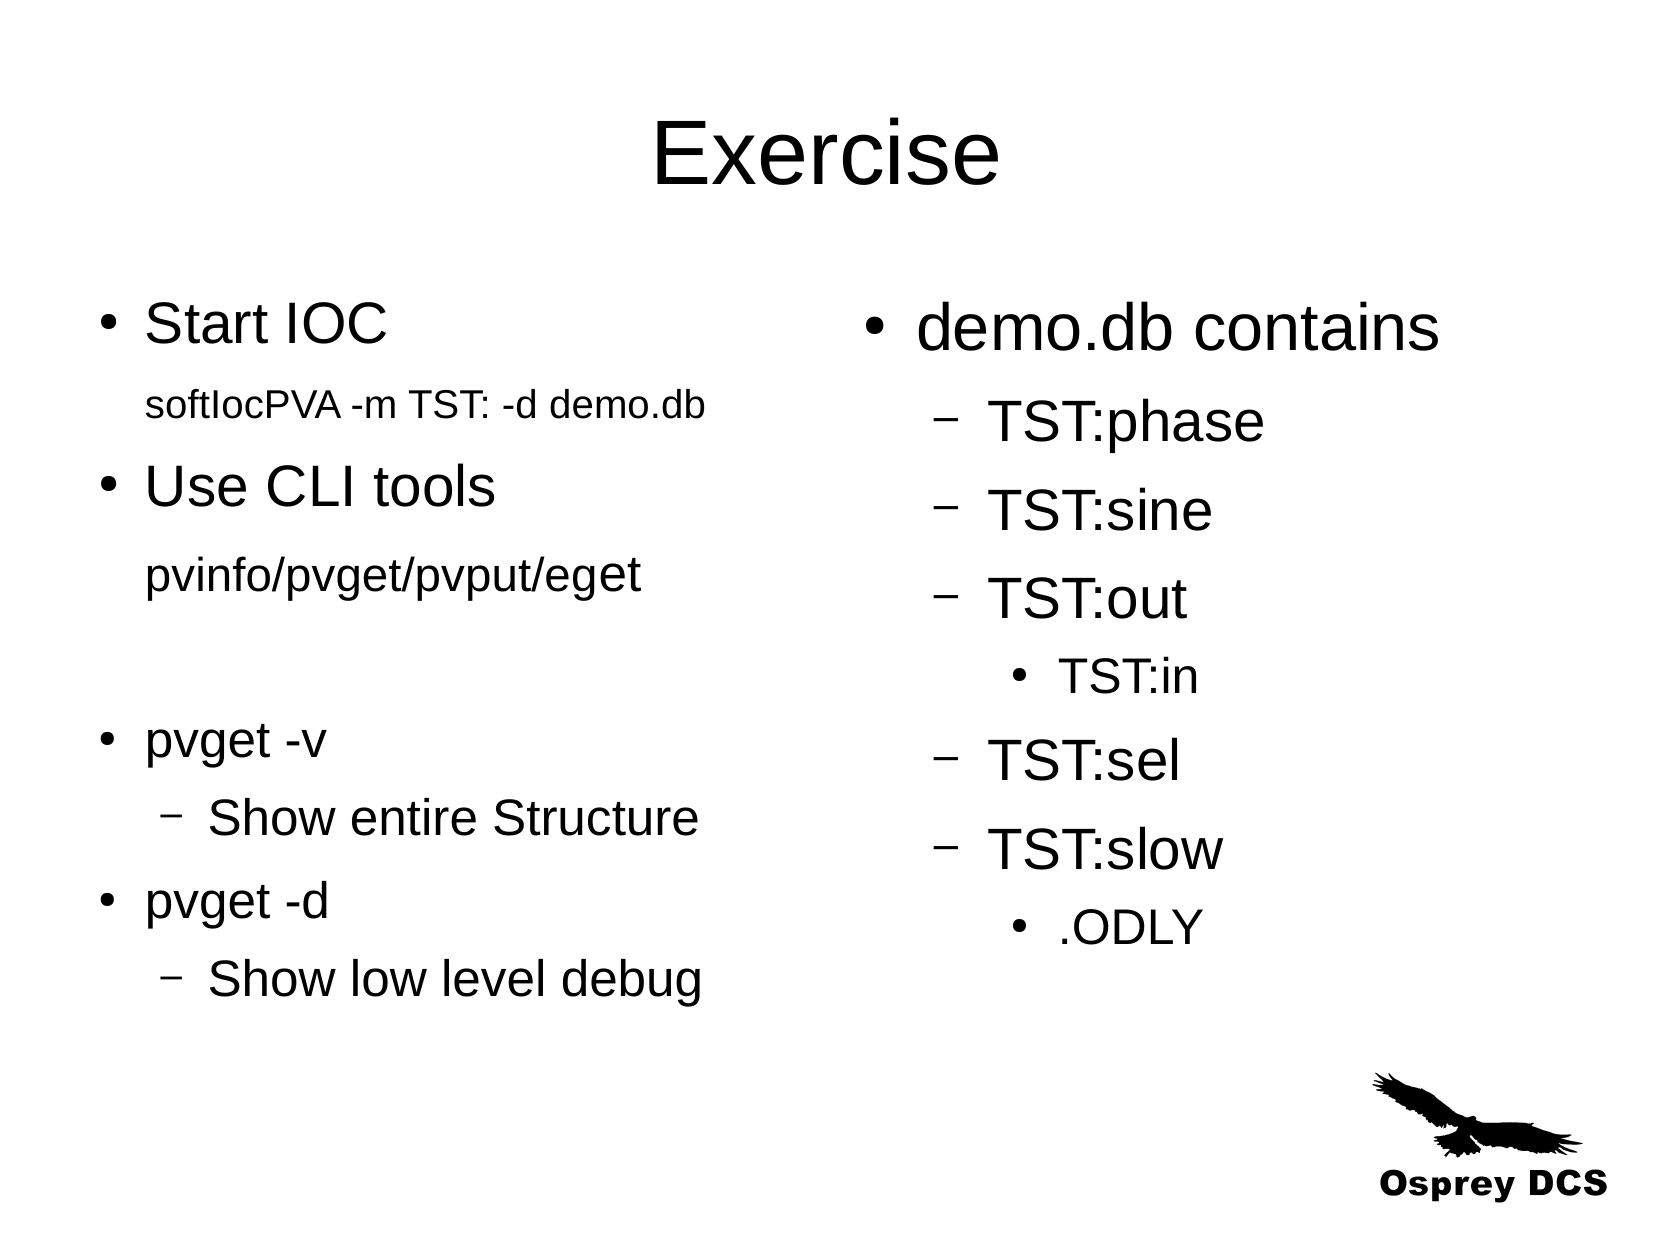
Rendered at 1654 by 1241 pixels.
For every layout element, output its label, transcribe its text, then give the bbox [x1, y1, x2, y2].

list demo.db contains TST:phase TST:sine TST:out TST:in TST:sel TST:slow .ODLY [845, 290, 1572, 1010]
title Exercise [82, 49, 1571, 257]
picture [1364, 1064, 1620, 1208]
list Start IOC softIocPVA -m TST: -d demo.db Use CLI tools pvinfo/pvget/pvput/eget pvget -v Show entire Structure pvget -d Show low level debug [82, 290, 809, 1010]
